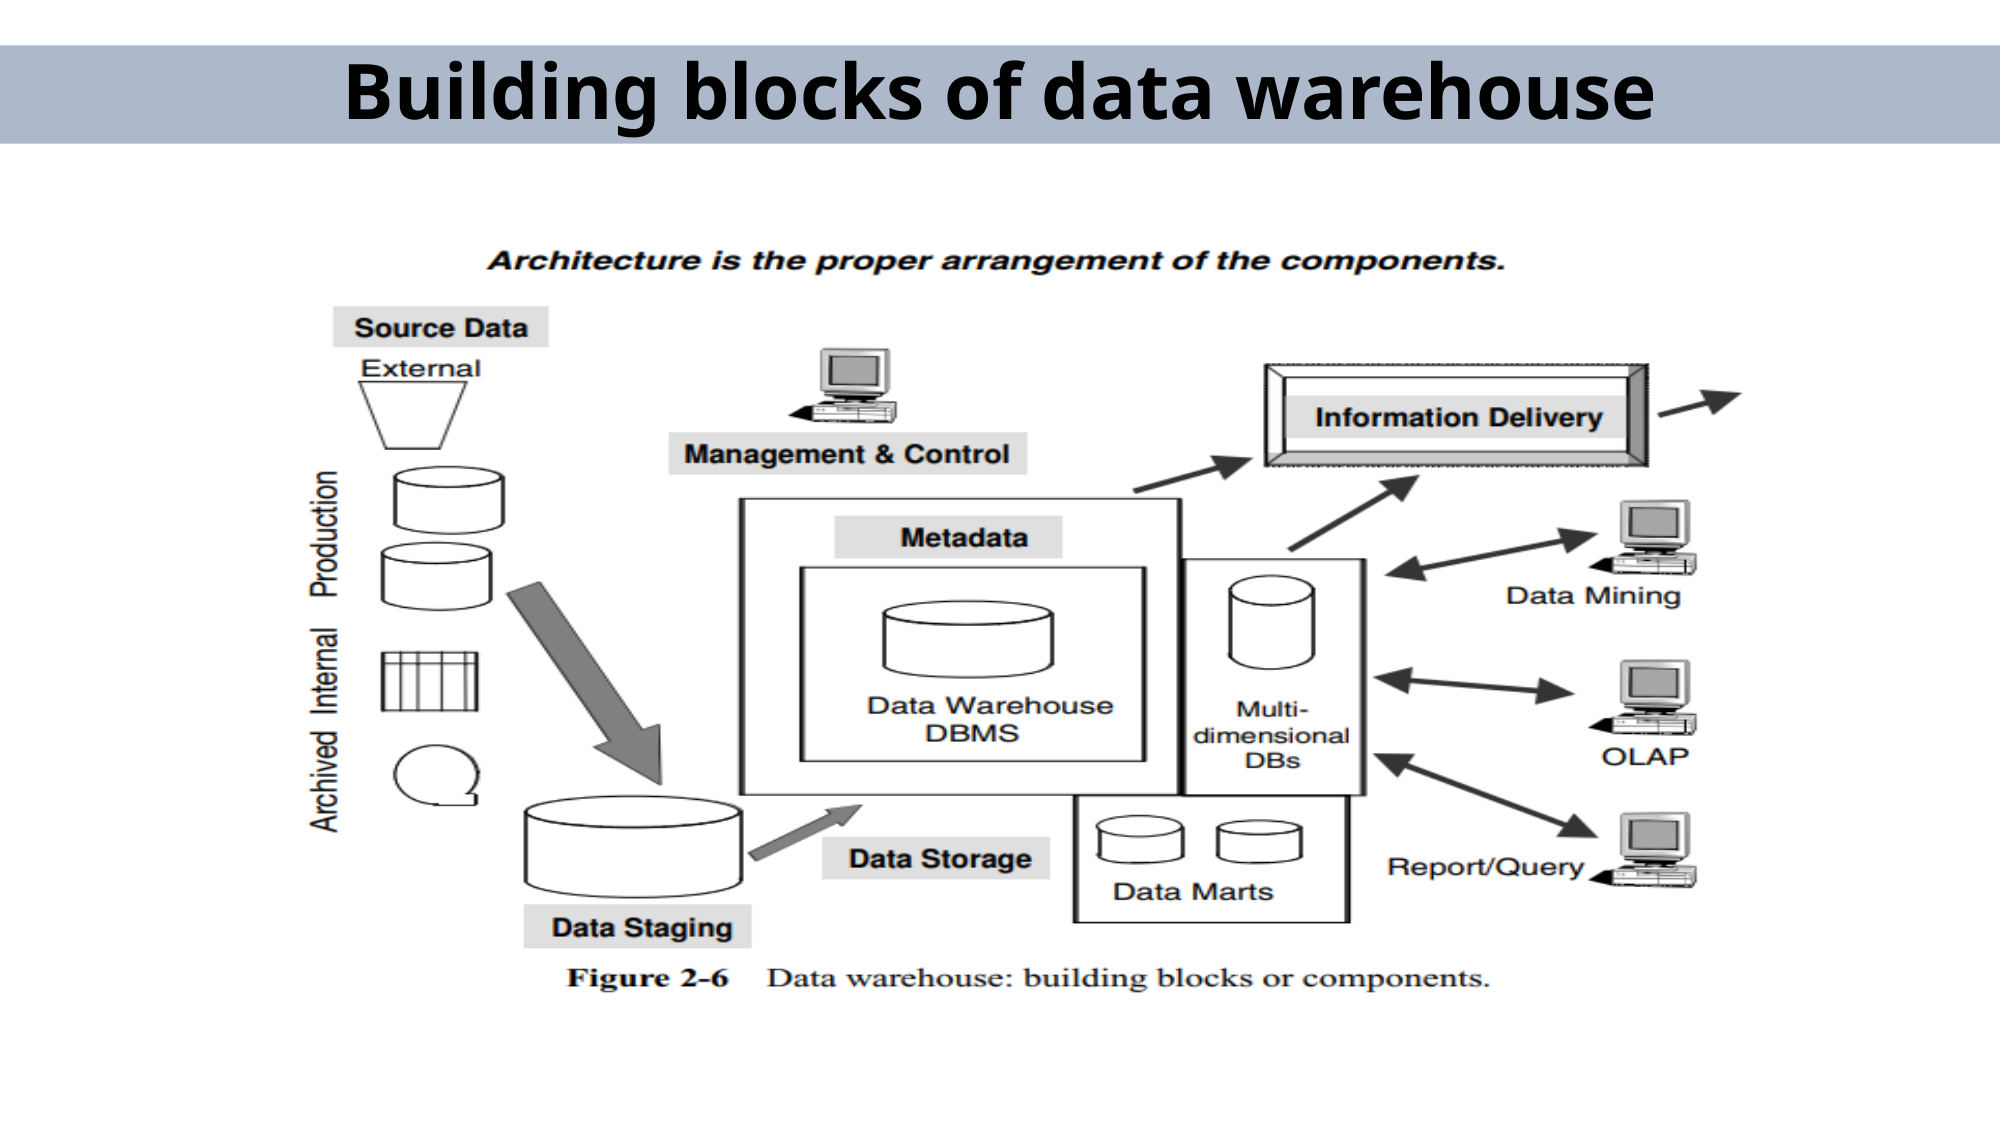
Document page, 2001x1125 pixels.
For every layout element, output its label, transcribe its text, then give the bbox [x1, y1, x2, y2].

picture [186, 238, 1788, 1014]
title Building blocks of data warehouse [0, 45, 2000, 144]
